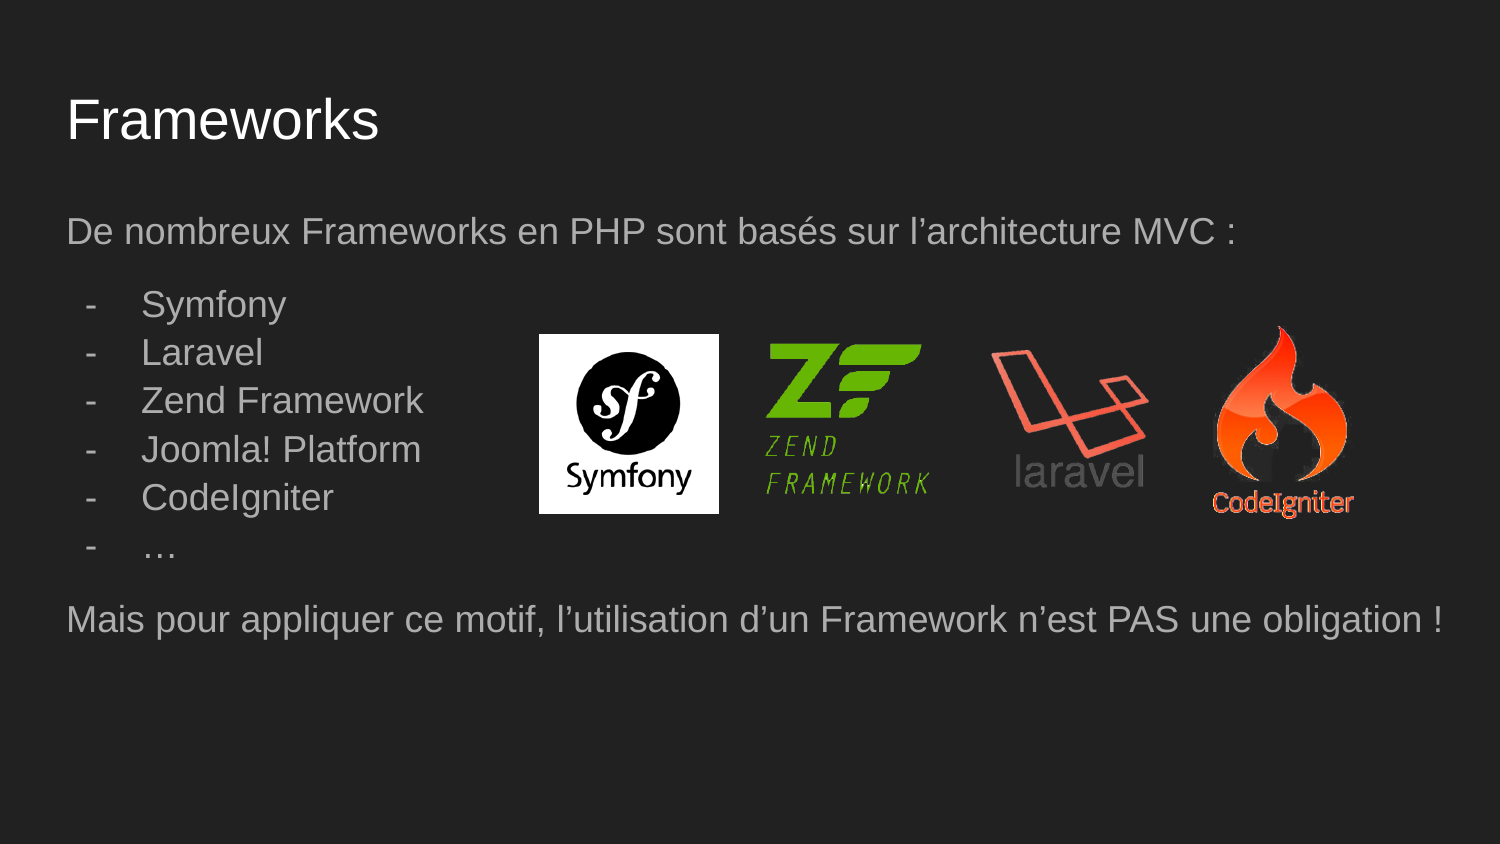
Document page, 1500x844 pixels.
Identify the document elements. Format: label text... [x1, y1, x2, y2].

picture [1213, 325, 1354, 519]
title Frameworks [51, 72, 1449, 167]
list De nombreux Frameworks en PHP sont basés sur l’architecture MVC : Symfony Laravel Zend Framework Joomla! Platform CodeIgniter … Mais pour appliquer ce motif, l’utilisation d’un Framework n’est PAS une obligation ! [51, 189, 1479, 750]
picture [746, 327, 940, 521]
picture [539, 334, 719, 514]
picture [969, 315, 1183, 529]
